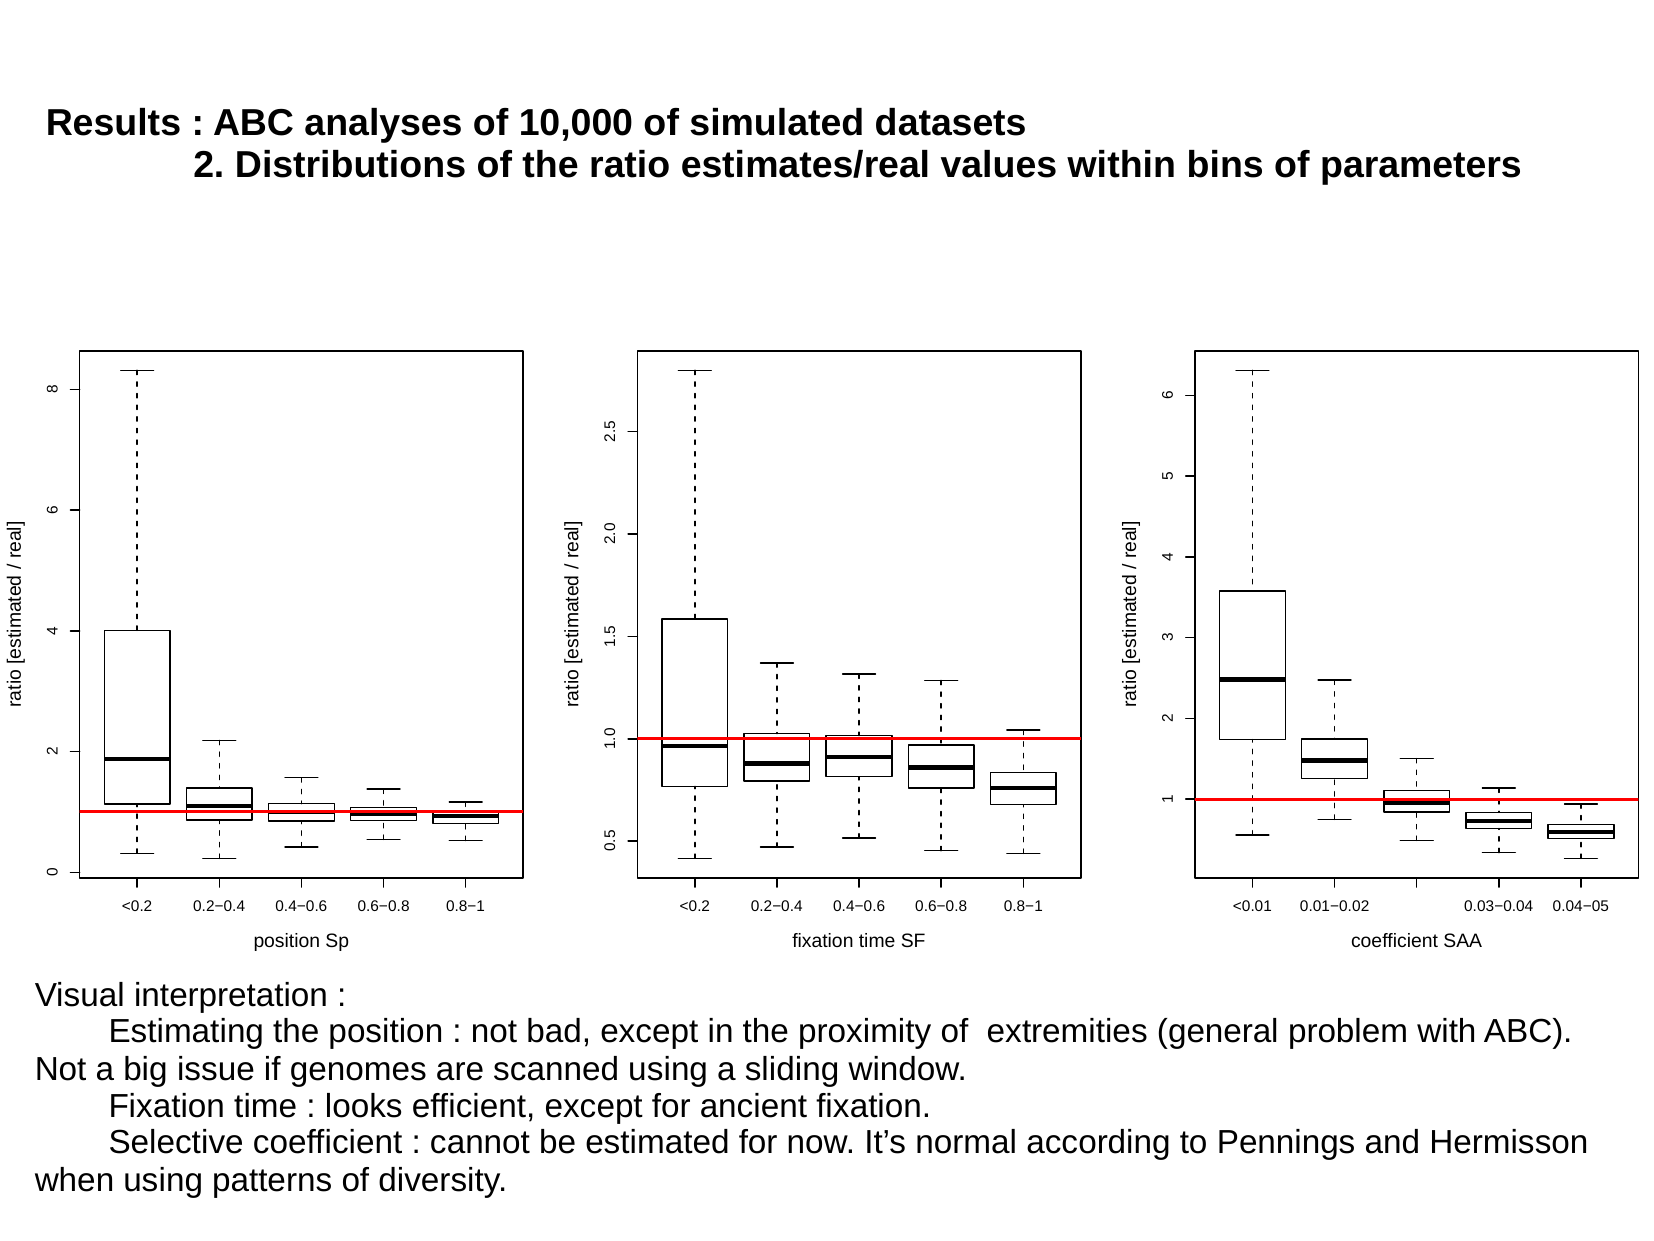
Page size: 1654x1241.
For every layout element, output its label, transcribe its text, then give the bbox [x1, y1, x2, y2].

text_box Results : ABC analyses of 10,000 of simulated datasets 2. Distributions of the ratio estimates/real values within bins of parameters [31, 94, 1539, 194]
text_box Visual interpretation : Estimating the position : not bad, except in the proximity of extremities (general problem with ABC). Not a big issue if genomes are scanned using a sliding window. Fixation time : looks efficient, except for ancient fixation. Selective coefficient : cannot be estimated for now. It’s normal according to Pennings and Hermisson when using patterns of diversity. [20, 968, 1606, 1206]
picture [3, 275, 1654, 973]
